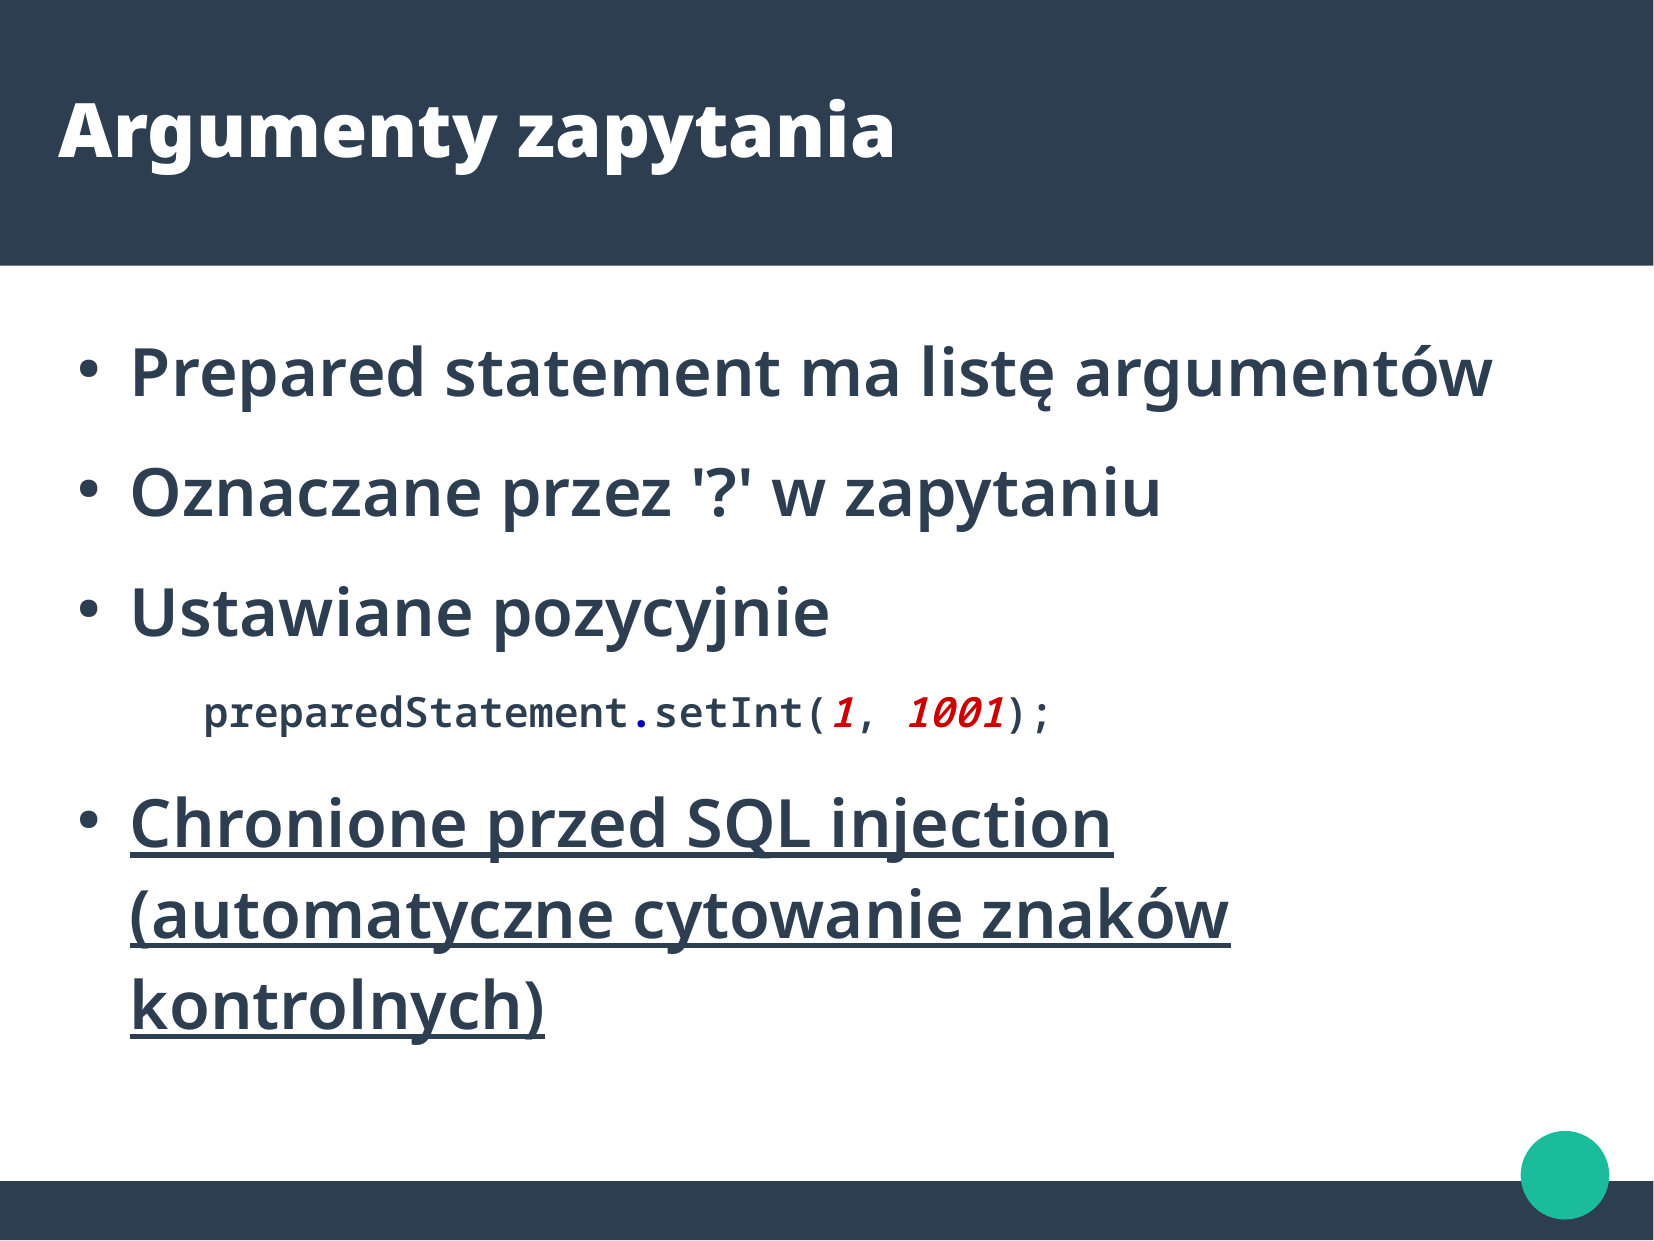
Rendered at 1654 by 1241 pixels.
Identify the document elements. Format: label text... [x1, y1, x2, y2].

list Prepared statement ma listę argumentów Oznaczane przez '?' w zapytaniu Ustawiane pozycyjnie preparedStatement.setInt(1, 1001); Chronione przed SQL injection (automatyczne cytowanie znaków kontrolnych) [59, 324, 1595, 1152]
title Argumenty zapytania [59, 49, 1595, 207]
